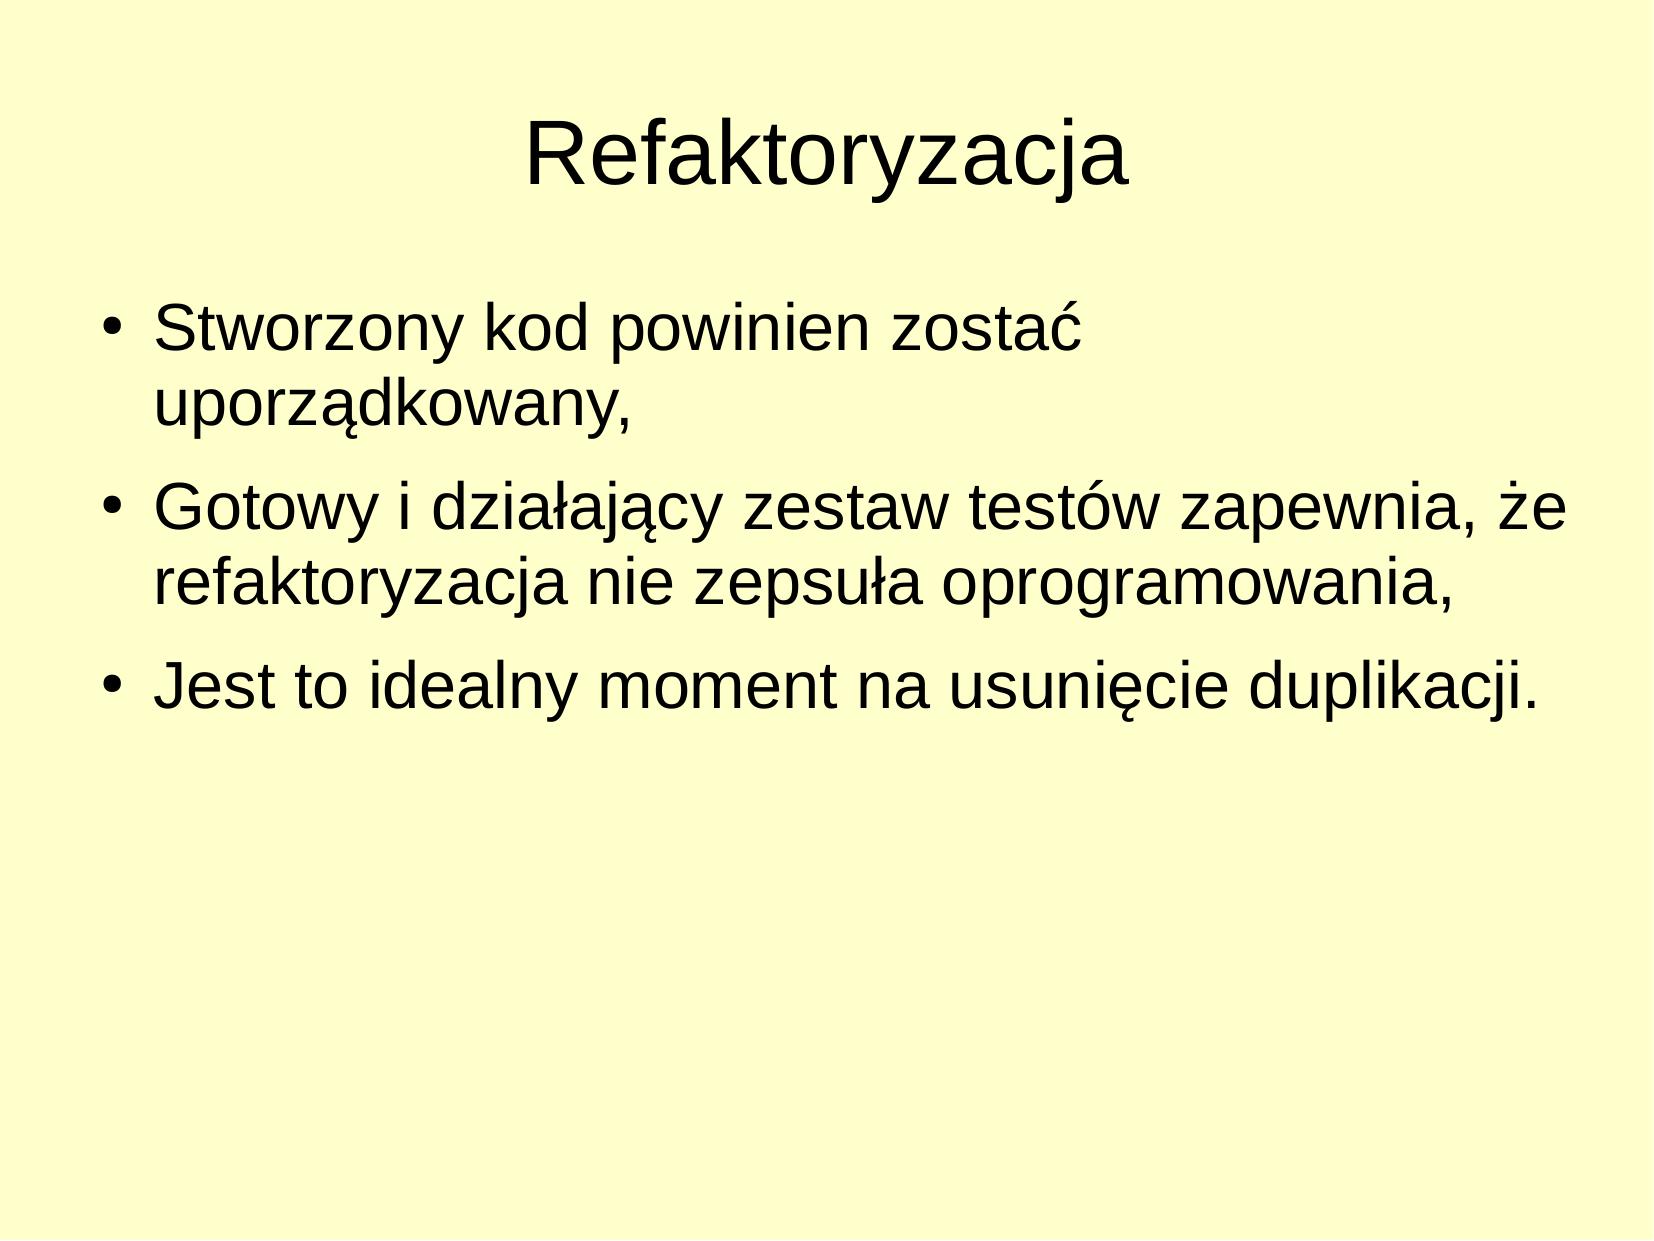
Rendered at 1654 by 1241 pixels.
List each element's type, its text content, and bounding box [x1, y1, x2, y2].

list Stworzony kod powinien zostać uporządkowany, Gotowy i działający zestaw testów zapewnia, że refaktoryzacja nie zepsuła oprogramowania, Jest to idealny moment na usunięcie duplikacji. [82, 290, 1571, 1109]
title Refaktoryzacja [82, 49, 1571, 257]
